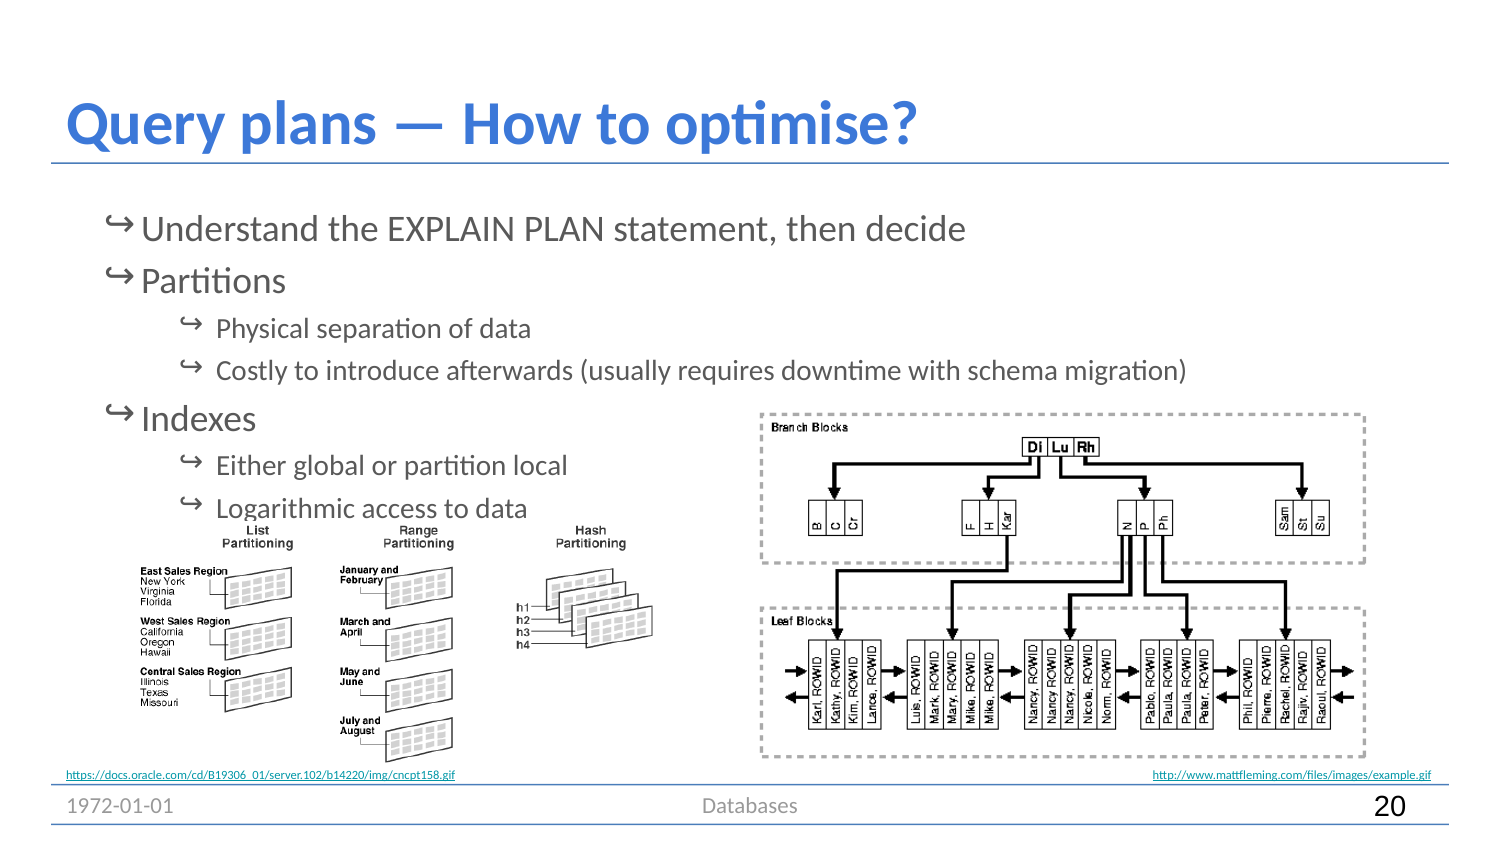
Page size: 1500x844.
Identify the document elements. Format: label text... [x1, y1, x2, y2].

text_box https://docs.oracle.com/cd/B19306_01/server.102/b14220/img/cncpt158.gif [51, 752, 512, 783]
title Query plans — How to optimise? [51, 72, 1449, 167]
text_box http://www.mattfleming.com/files/images/example.gif [988, 752, 1449, 783]
picture [750, 404, 1399, 765]
list Understand the EXPLAIN PLAN statement, then decide Partitions Physical separation of data Costly to introduce afterwards (usually requires downtime with schema migration) Indexes Either global or partition local Logarithmic access to data [51, 189, 1449, 750]
picture [139, 521, 653, 763]
slide_number <number> [1358, 784, 1449, 825]
